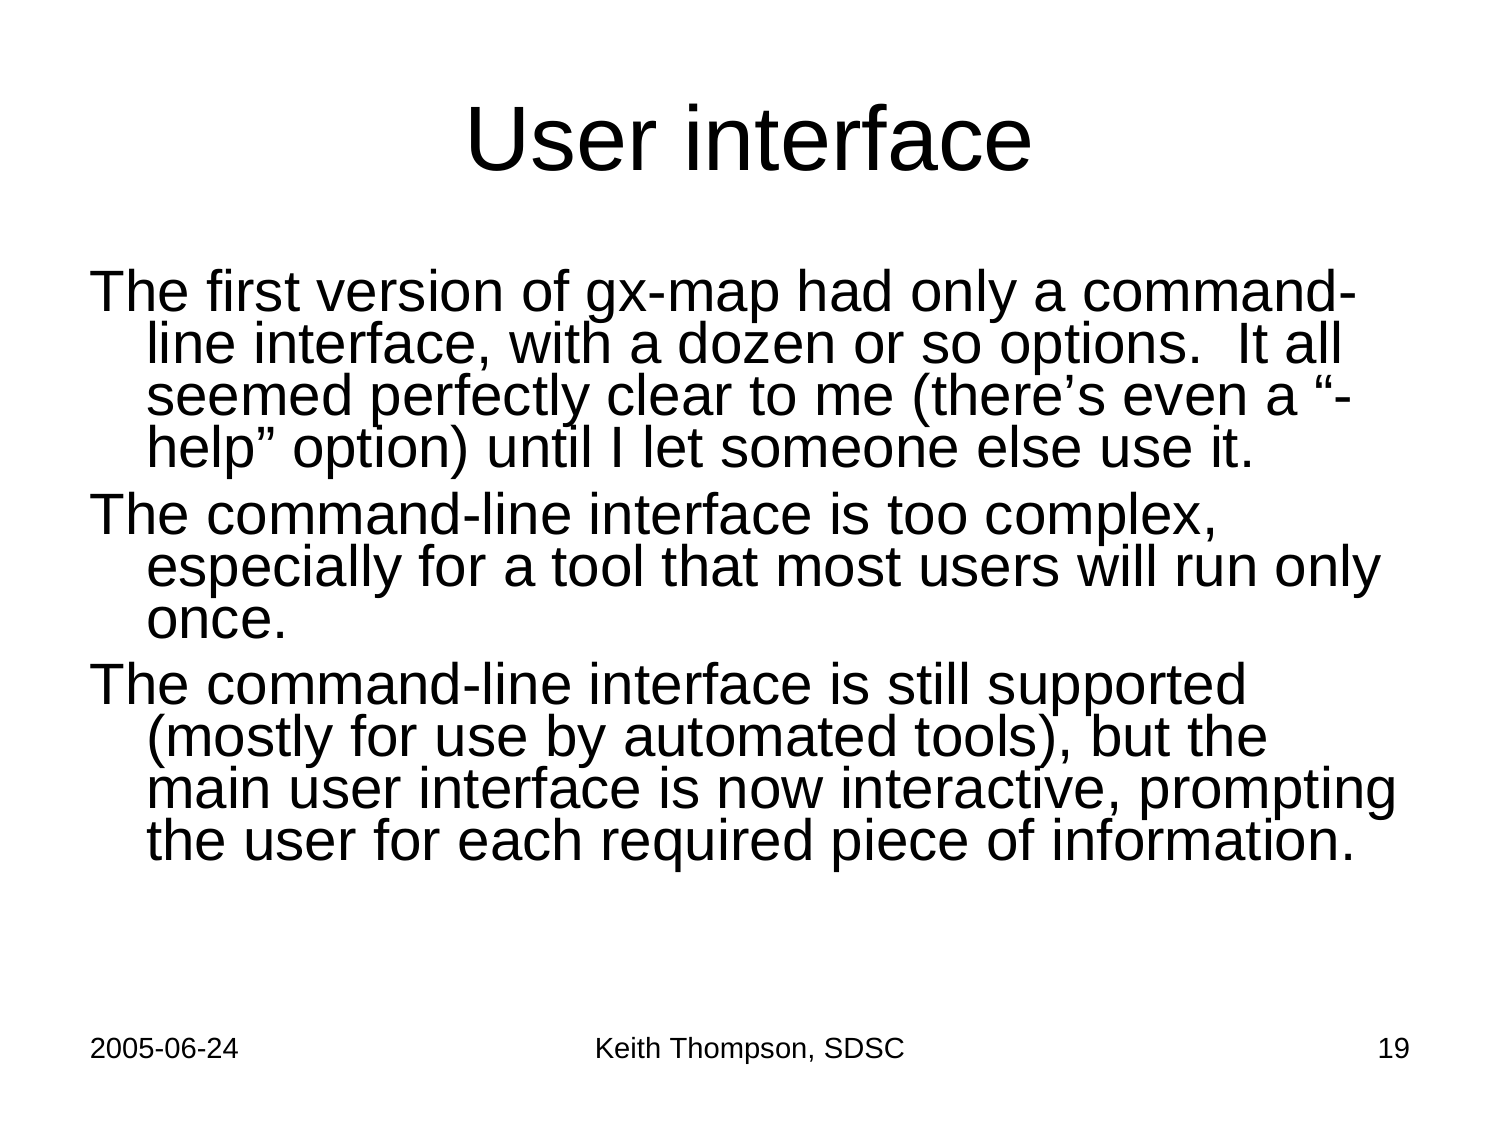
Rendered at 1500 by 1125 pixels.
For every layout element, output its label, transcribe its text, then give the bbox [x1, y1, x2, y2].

title User interface [75, 45, 1426, 233]
list The first version of gx-map had only a command-line interface, with a dozen or so options. It all seemed perfectly clear to me (there’s even a “-help” option) until I let someone else use it. The command-line interface is too complex, especially for a tool that most users will run only once. The command-line interface is still supported (mostly for use by automated tools), but the main user interface is now interactive, prompting the user for each required piece of information. [75, 262, 1426, 1006]
